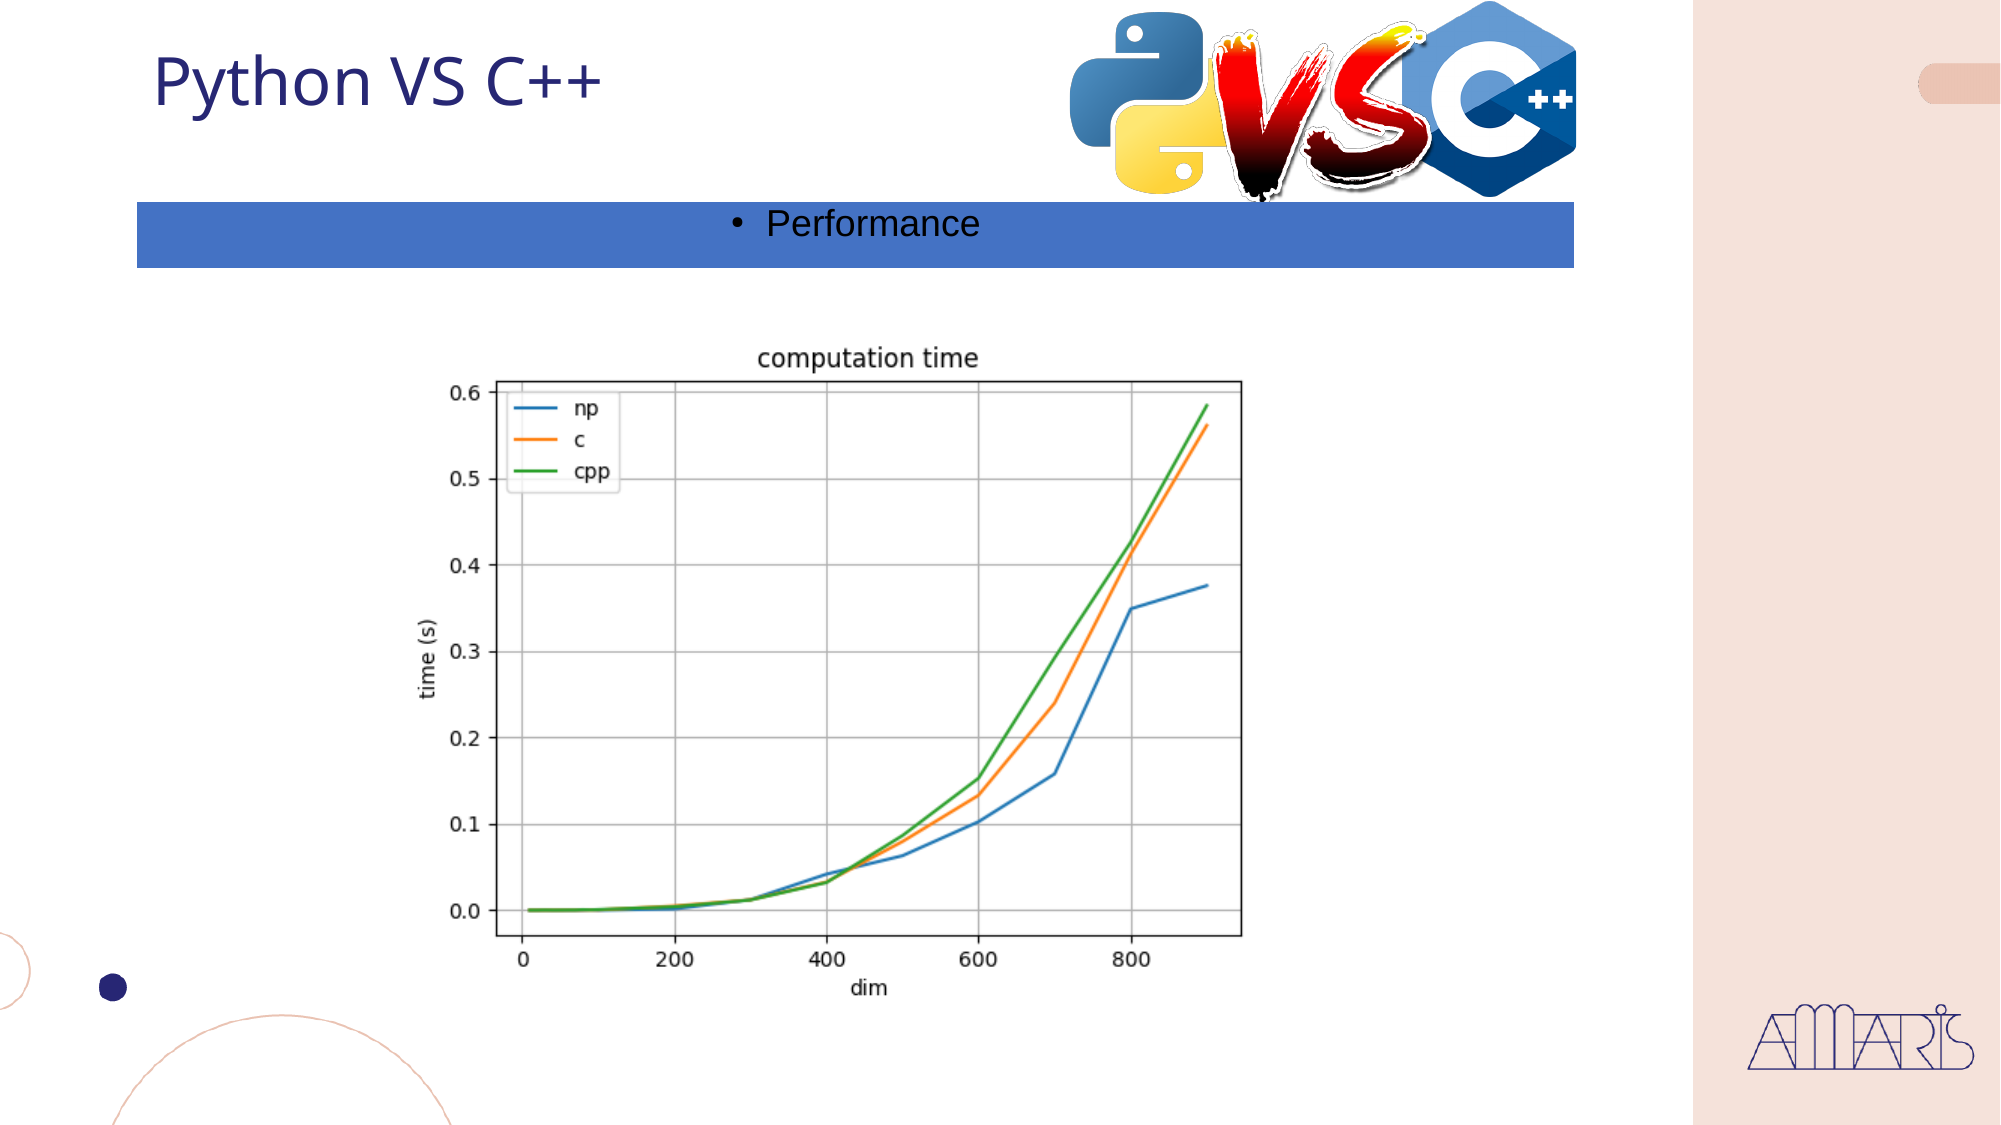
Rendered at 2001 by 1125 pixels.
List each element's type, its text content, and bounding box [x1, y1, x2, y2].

table_header Performance [137, 263, 1574, 268]
text_box Python VS C++ [137, 40, 1577, 129]
table_header Performance [137, 202, 1574, 263]
picture [376, 294, 1337, 1015]
picture [1069, 1, 1577, 40]
picture [1069, 129, 1577, 216]
